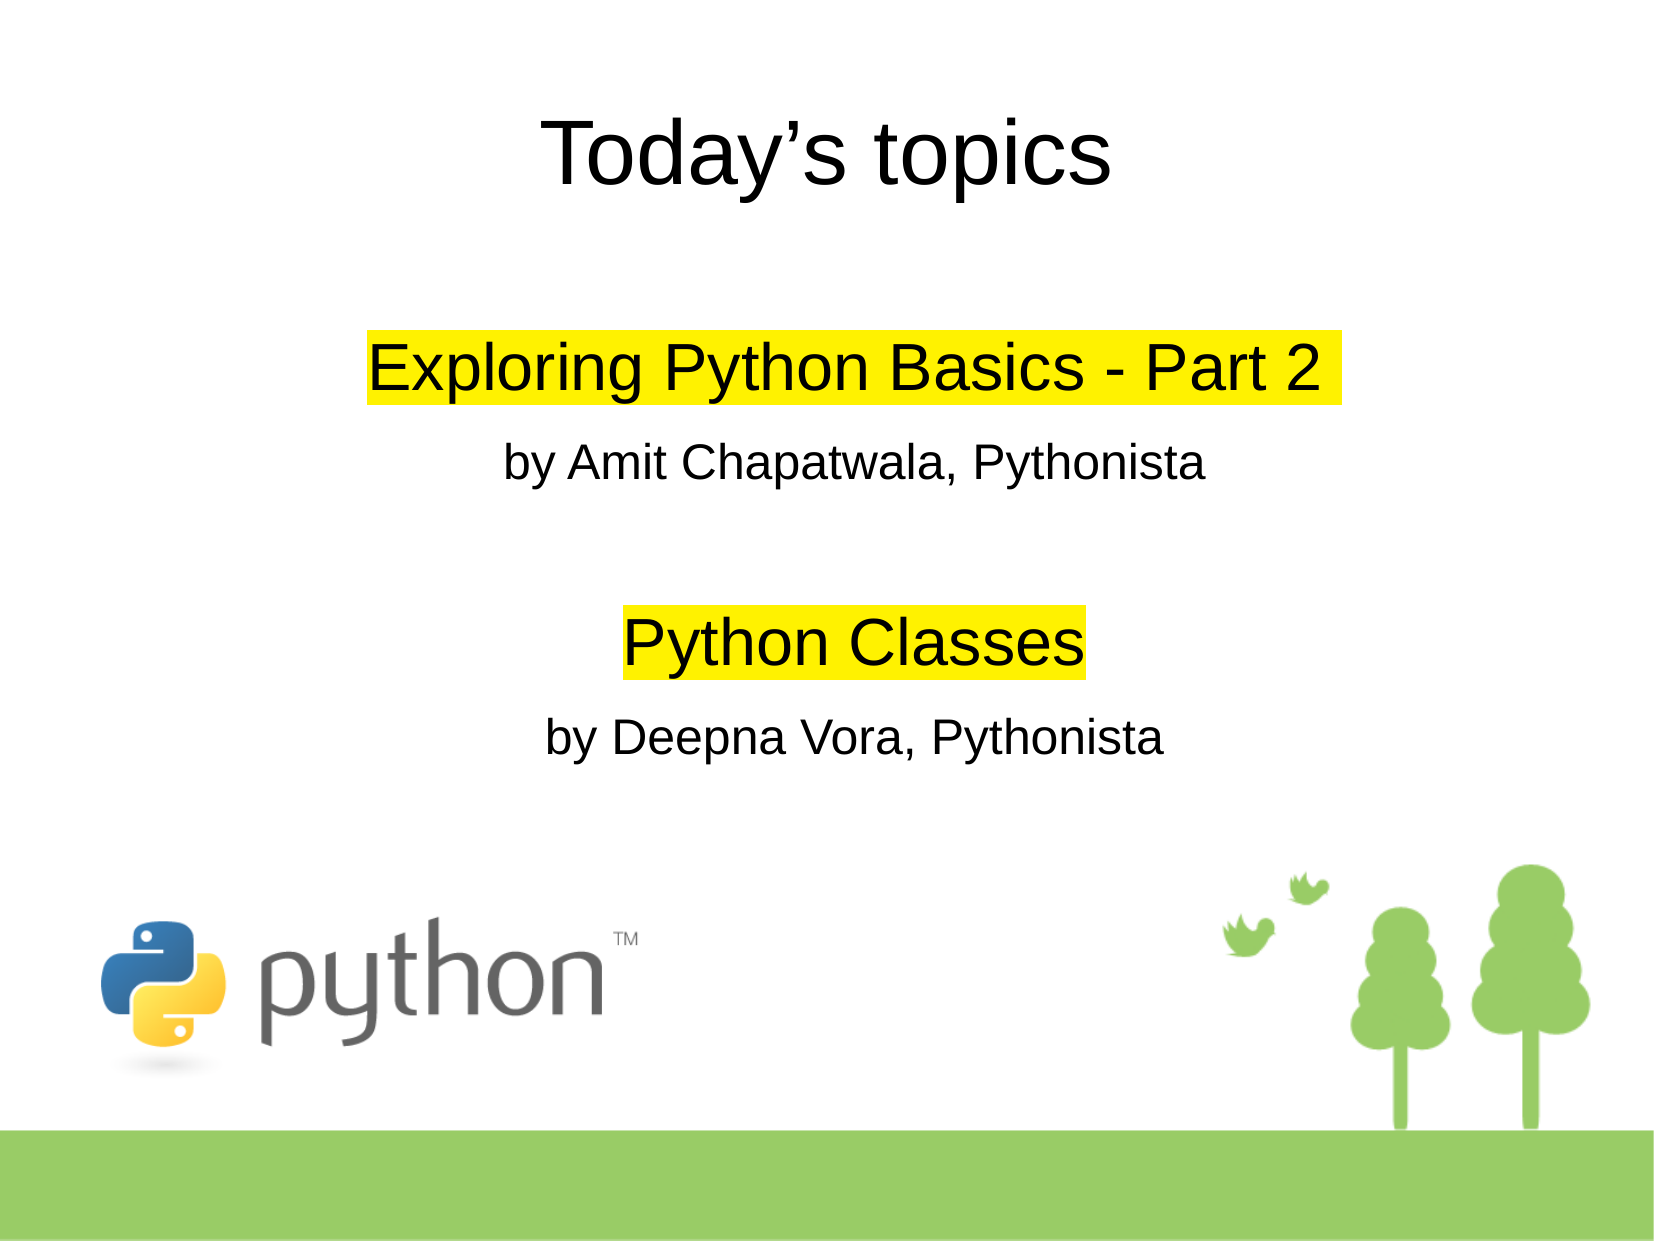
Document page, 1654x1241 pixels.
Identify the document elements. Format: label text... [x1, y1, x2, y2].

list Exploring Python Basics - Part 2 by Amit Chapatwala, Pythonista Python Classes by Deepna Vora, Pythonista [75, 225, 1564, 946]
picture [0, 0, 1654, 1241]
title Today’s topics [82, 49, 1571, 257]
